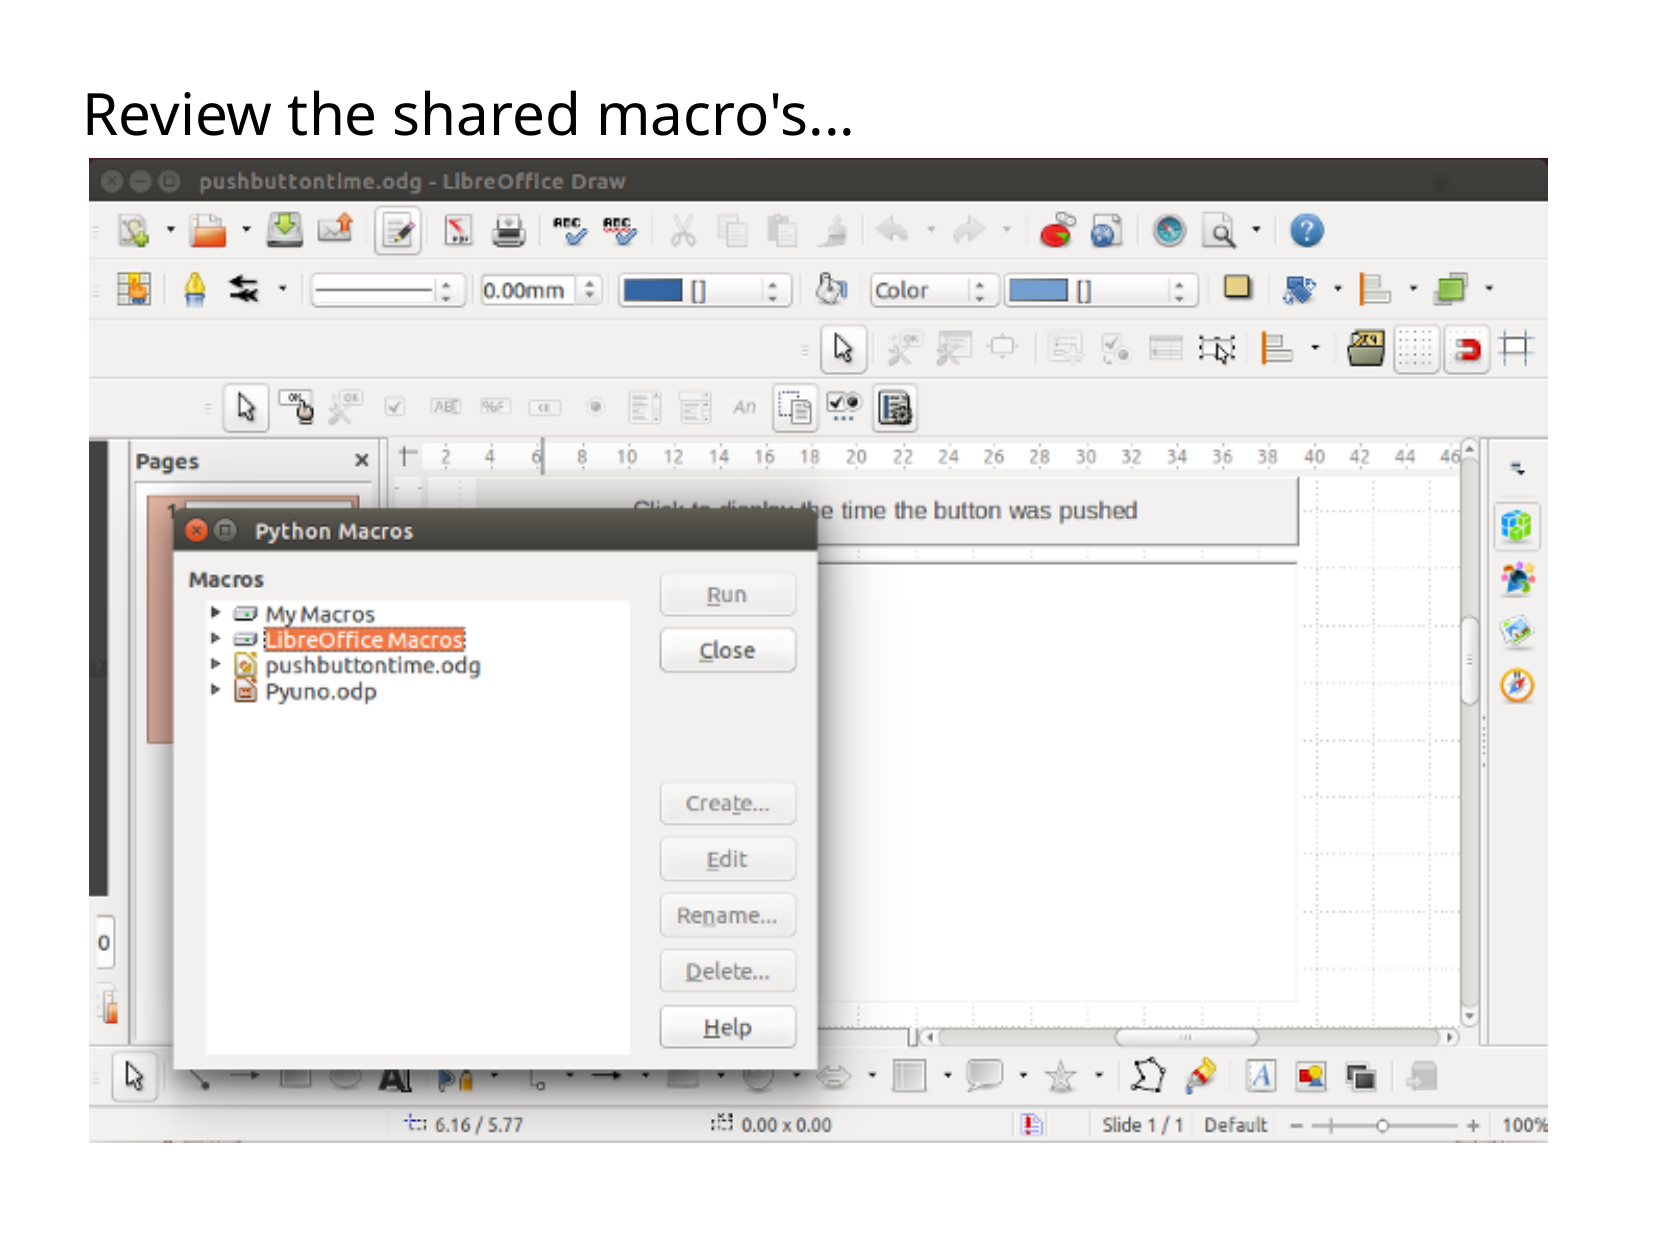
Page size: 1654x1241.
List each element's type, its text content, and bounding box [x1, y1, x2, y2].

title Review the shared macro's... [82, 66, 1607, 160]
picture [89, 158, 1548, 1143]
